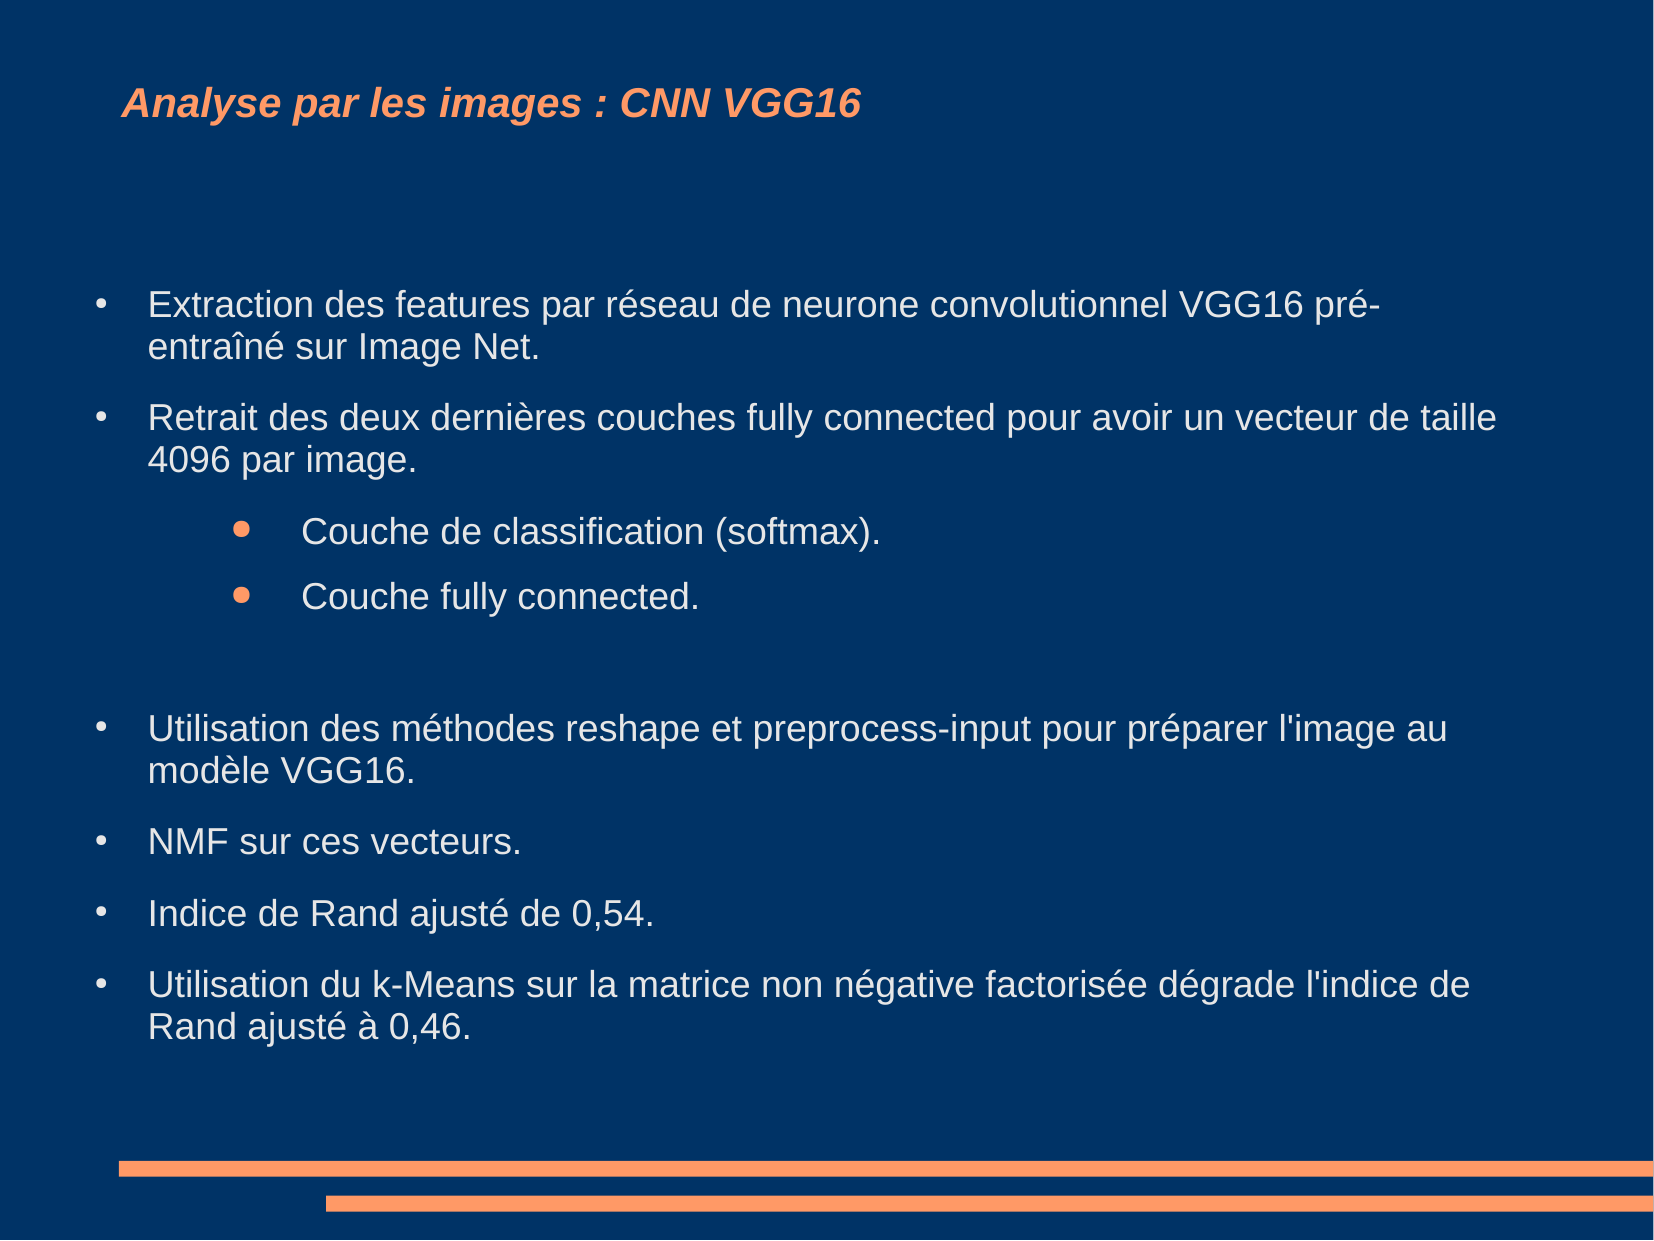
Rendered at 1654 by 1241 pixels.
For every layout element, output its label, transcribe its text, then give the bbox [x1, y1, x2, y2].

list Extraction des features par réseau de neurone convolutionnel VGG16 pré-entraîné sur Image Net. Retrait des deux dernières couches fully connected pour avoir un vecteur de taille 4096 par image. Couche de classification (softmax). Couche fully connected. Utilisation des méthodes reshape et preprocess-input pour préparer l'image au modèle VGG16. NMF sur ces vecteurs. Indice de Rand ajusté de 0,54. Utilisation du k-Means sur la matrice non négative factorisée dégrade l'indice de Rand ajusté à 0,46. [76, 283, 1516, 1049]
title Analyse par les images : CNN VGG16 [121, 28, 1534, 177]
